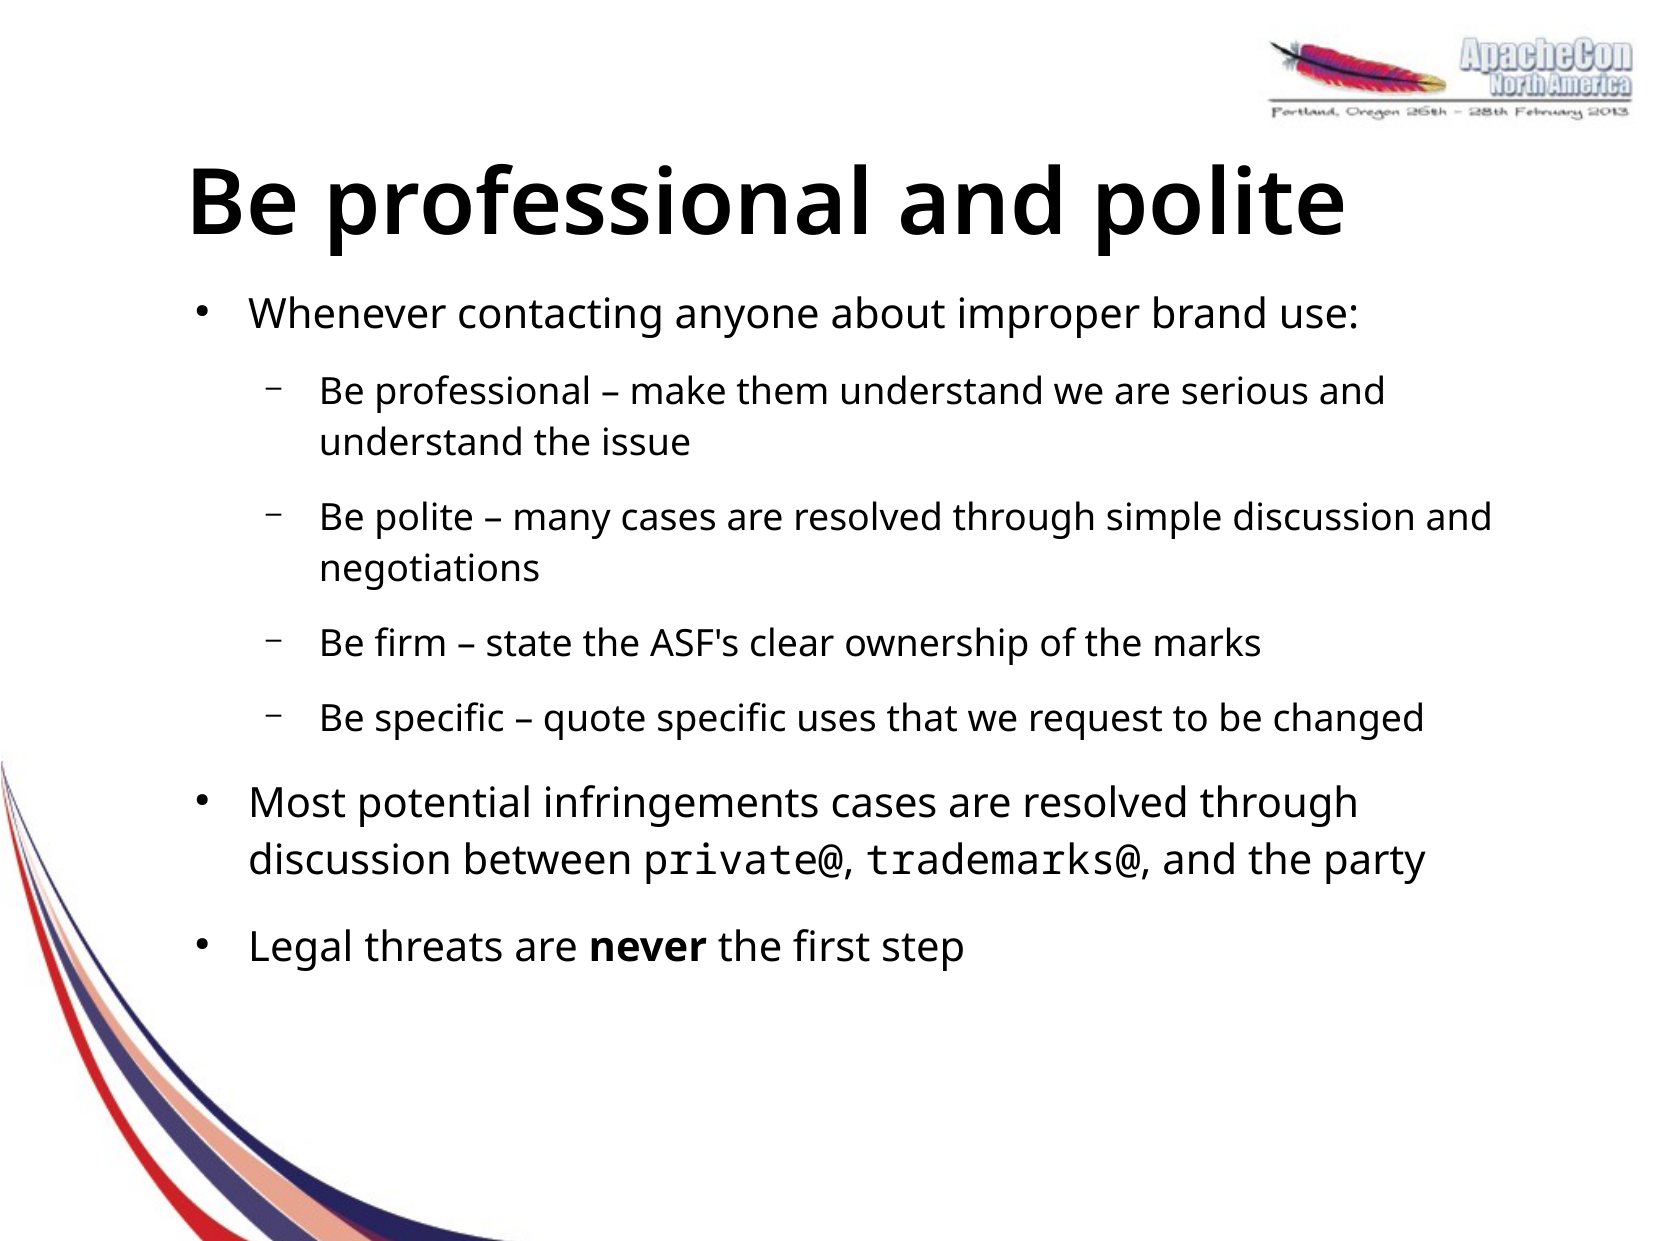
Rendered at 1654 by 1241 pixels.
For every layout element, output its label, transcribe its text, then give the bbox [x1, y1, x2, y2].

title Be professional and polite [177, 134, 1536, 262]
list Whenever contacting anyone about improper brand use: Be professional – make them understand we are serious and understand the issue Be polite – many cases are resolved through simple discussion and negotiations Be firm – state the ASF's clear ownership of the marks Be specific – quote specific uses that we request to be changed Most potential infringements cases are resolved through discussion between private@, trademarks@, and the party Legal threats are never the first step [177, 283, 1536, 1004]
picture [0, 0, 1654, 1241]
